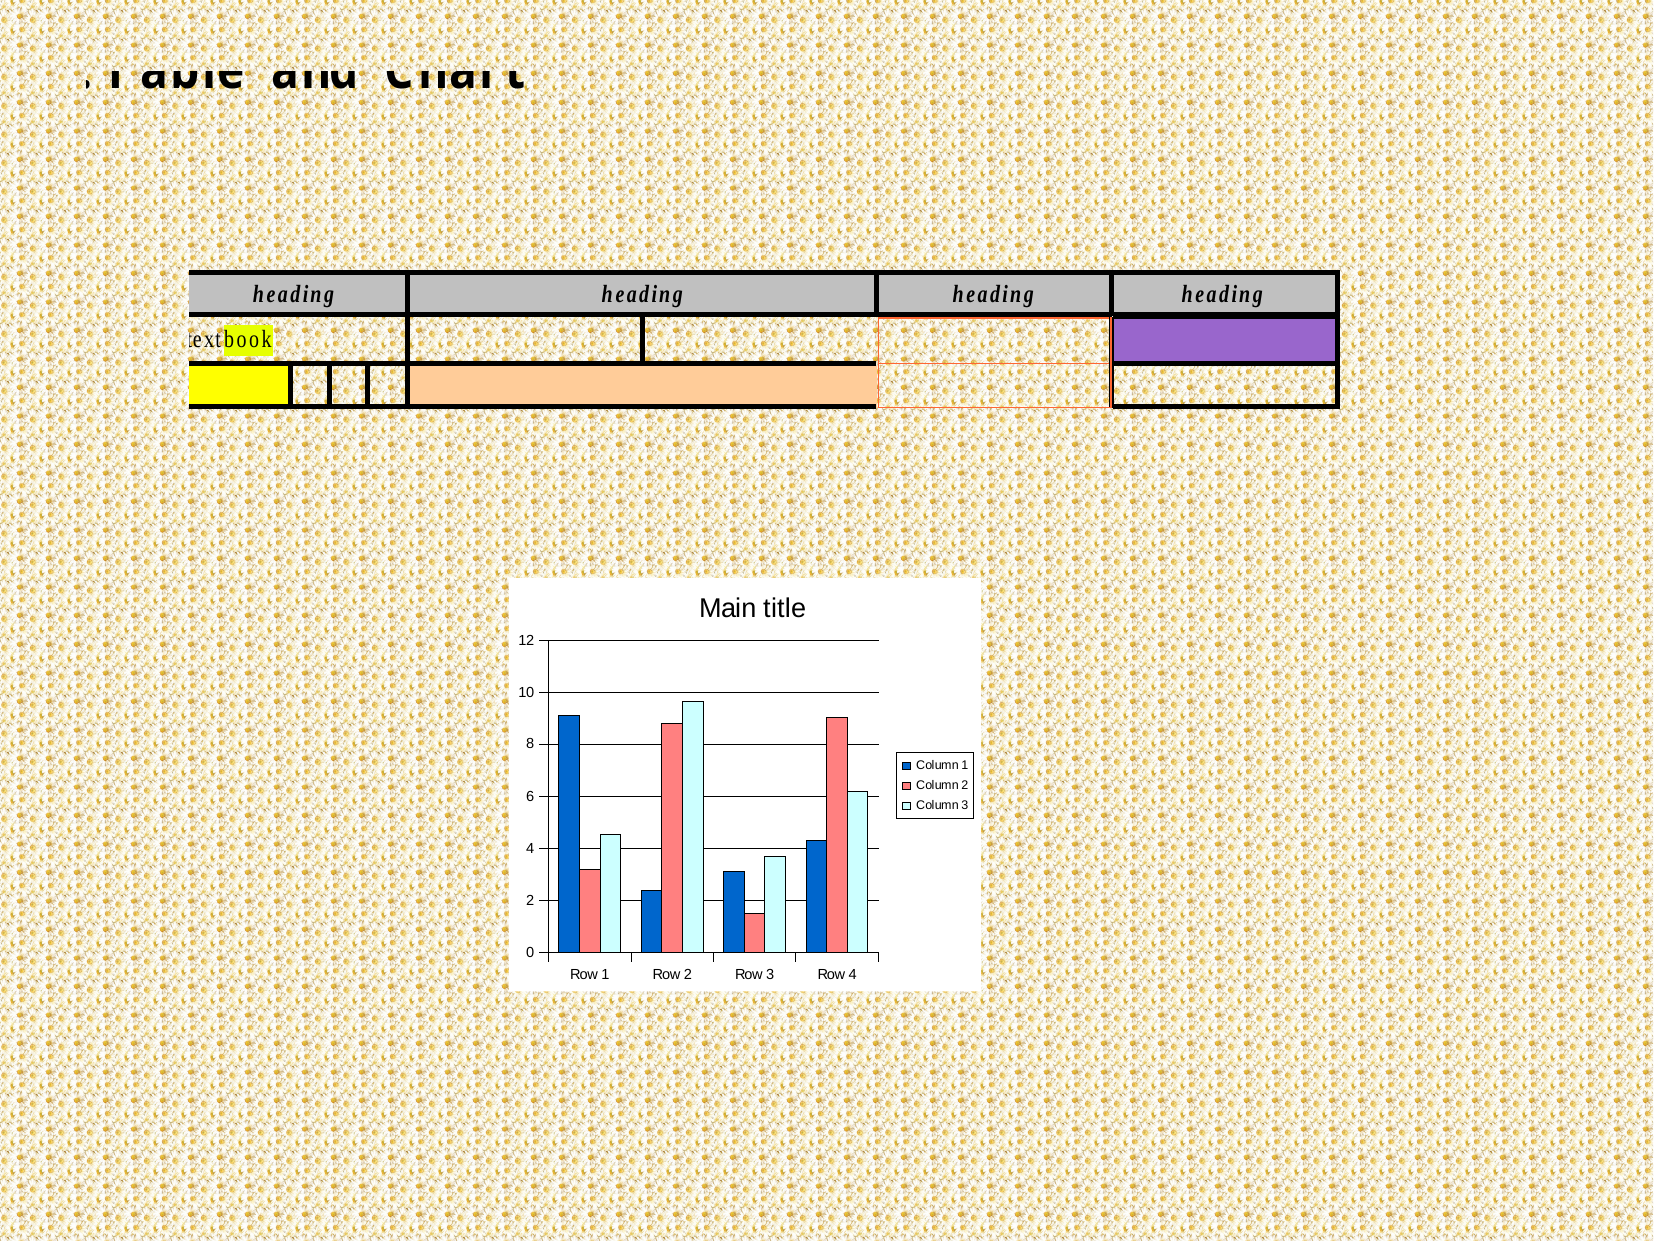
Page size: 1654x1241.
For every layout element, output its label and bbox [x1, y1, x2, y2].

chart [189, 266, 1413, 992]
picture [0, 0, 1654, 1241]
chart [86, 71, 1091, 249]
